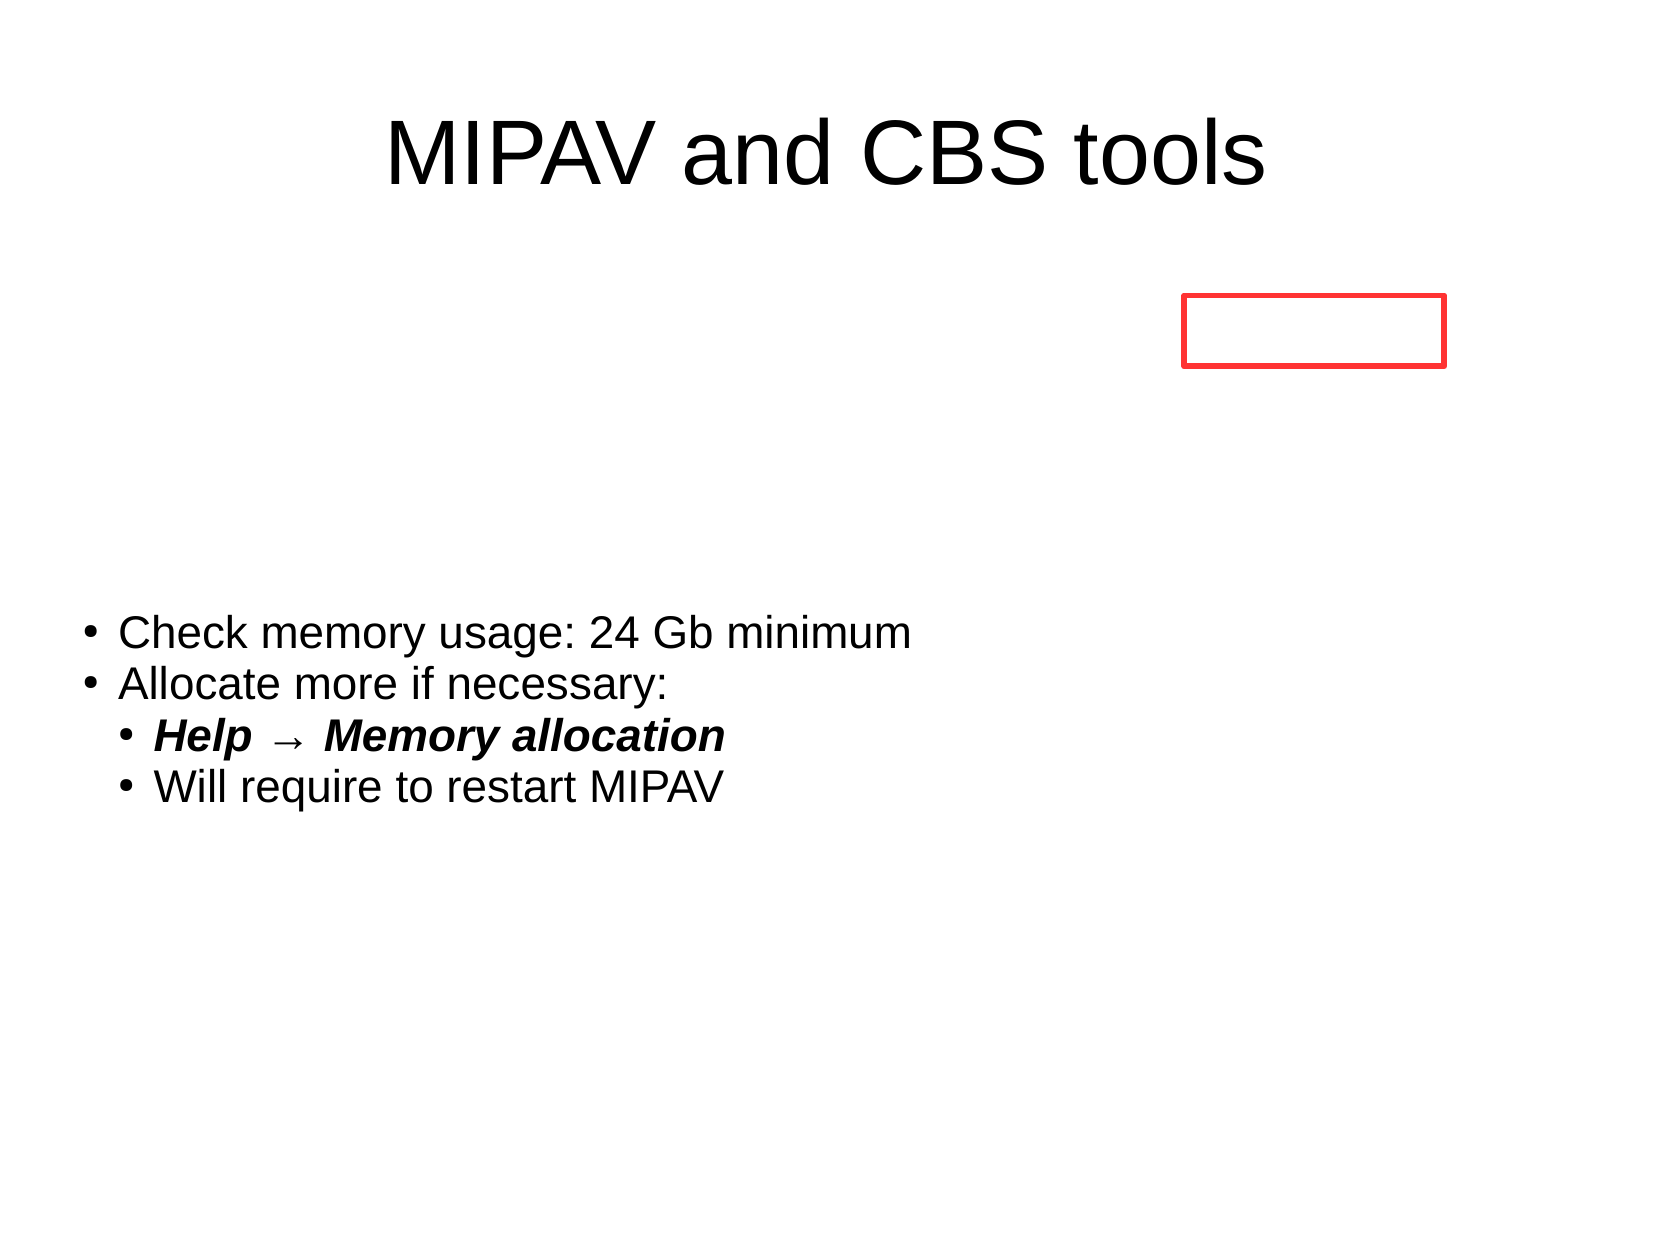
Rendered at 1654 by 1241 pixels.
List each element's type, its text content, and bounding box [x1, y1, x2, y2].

picture [1187, 298, 1441, 361]
title MIPAV and CBS tools [82, 49, 1571, 218]
picture [43, 218, 1610, 361]
subtitle Check memory usage: 24 Gb minimum Allocate more if necessary: Help → Memory allocation Will require to restart MIPAV [82, 460, 1571, 1010]
